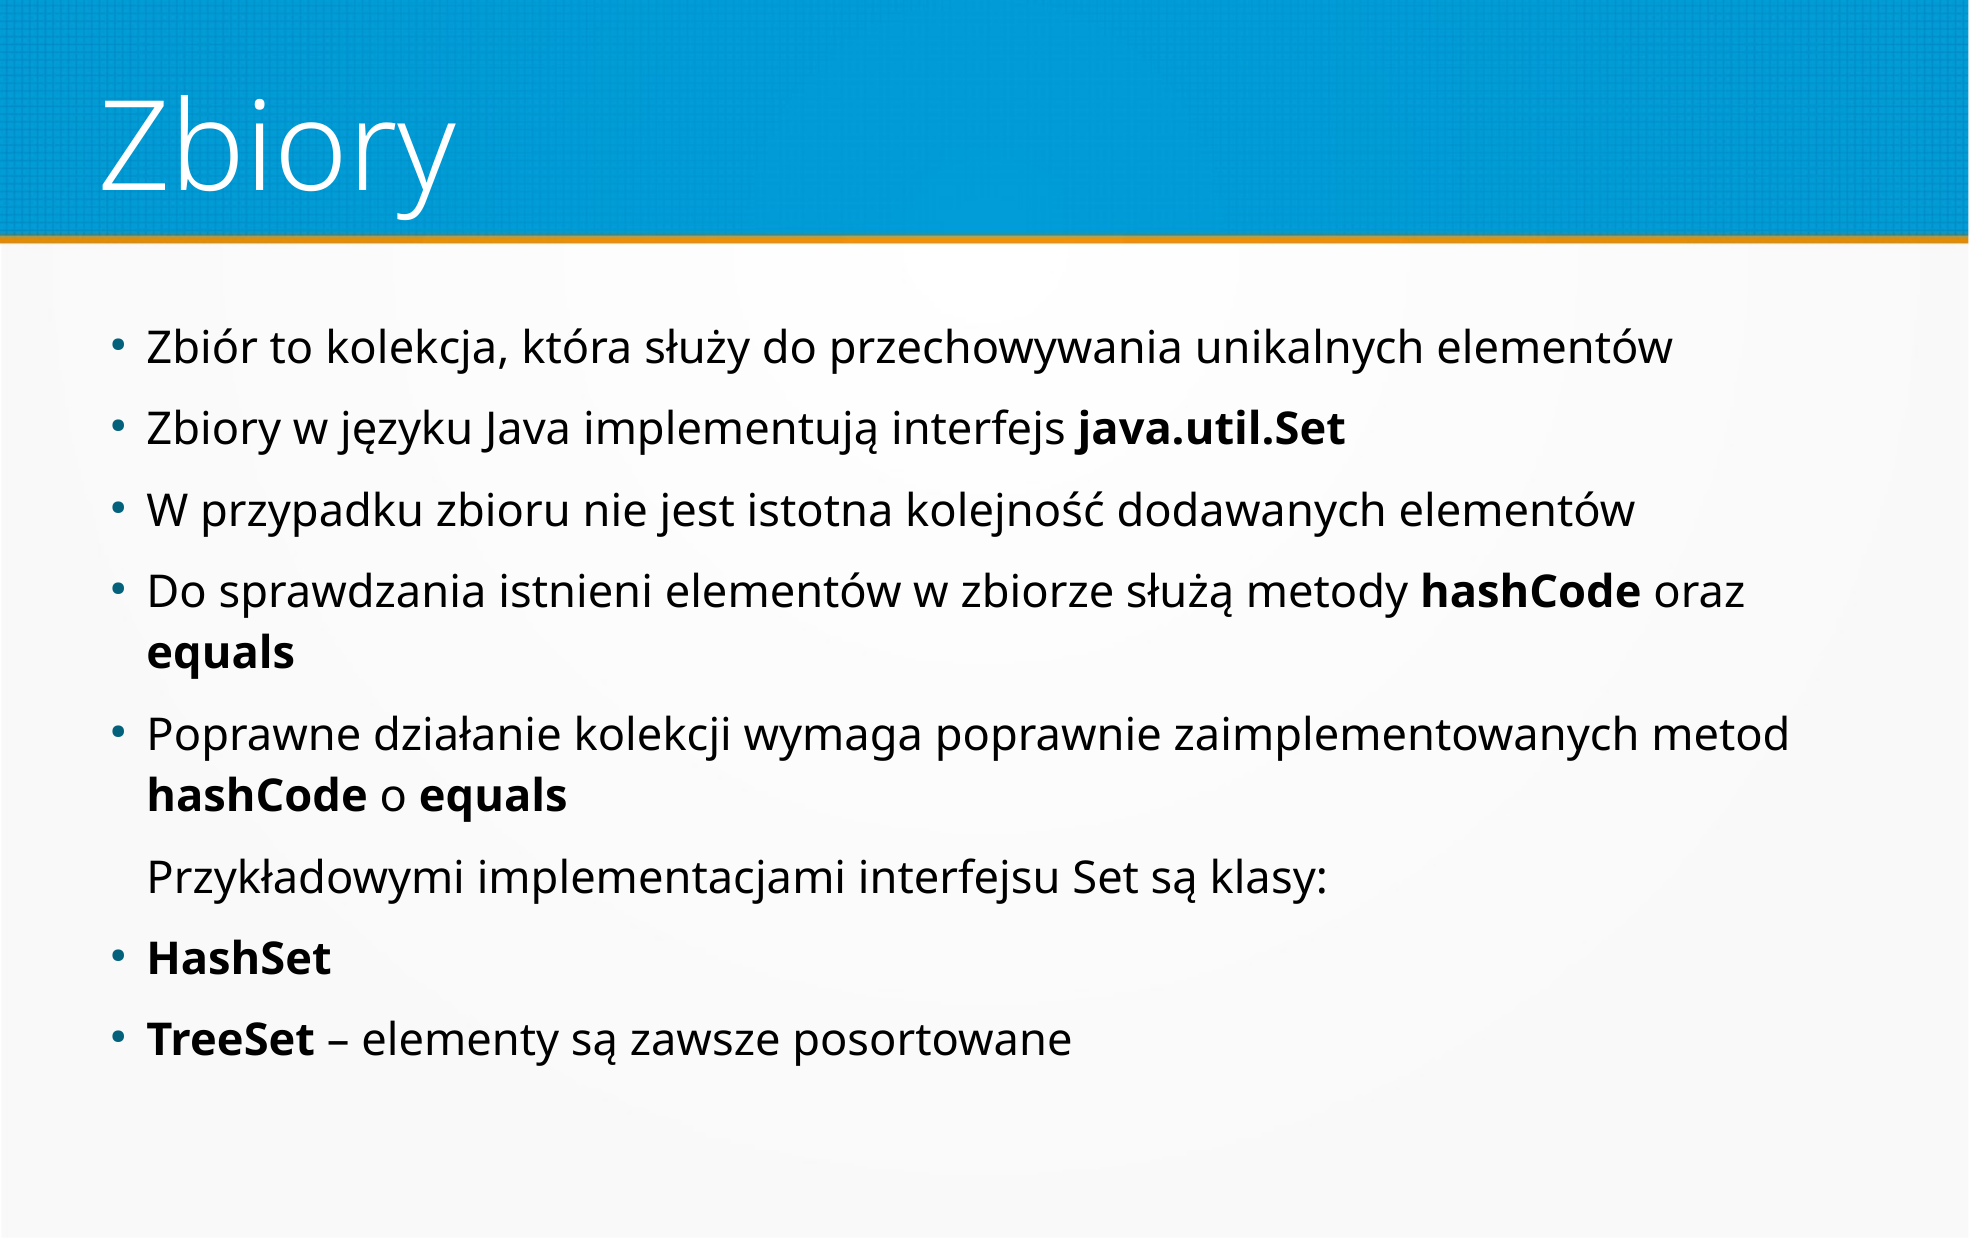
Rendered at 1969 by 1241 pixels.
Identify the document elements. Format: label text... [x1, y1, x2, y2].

list Zbiór to kolekcja, która służy do przechowywania unikalnych elementów Zbiory w języku Java implementują interfejs java.util.Set W przypadku zbioru nie jest istotna kolejność dodawanych elementów Do sprawdzania istnieni elementów w zbiorze służą metody hashCode oraz equals Poprawne działanie kolekcji wymaga poprawnie zaimplementowanych metod hashCode o equals Przykładowymi implementacjami interfejsu Set są klasy: HashSet TreeSet – elementy są zawsze posortowane [98, 315, 1861, 1081]
picture [0, 233, 1969, 1241]
title Zbiory [98, 19, 1870, 227]
